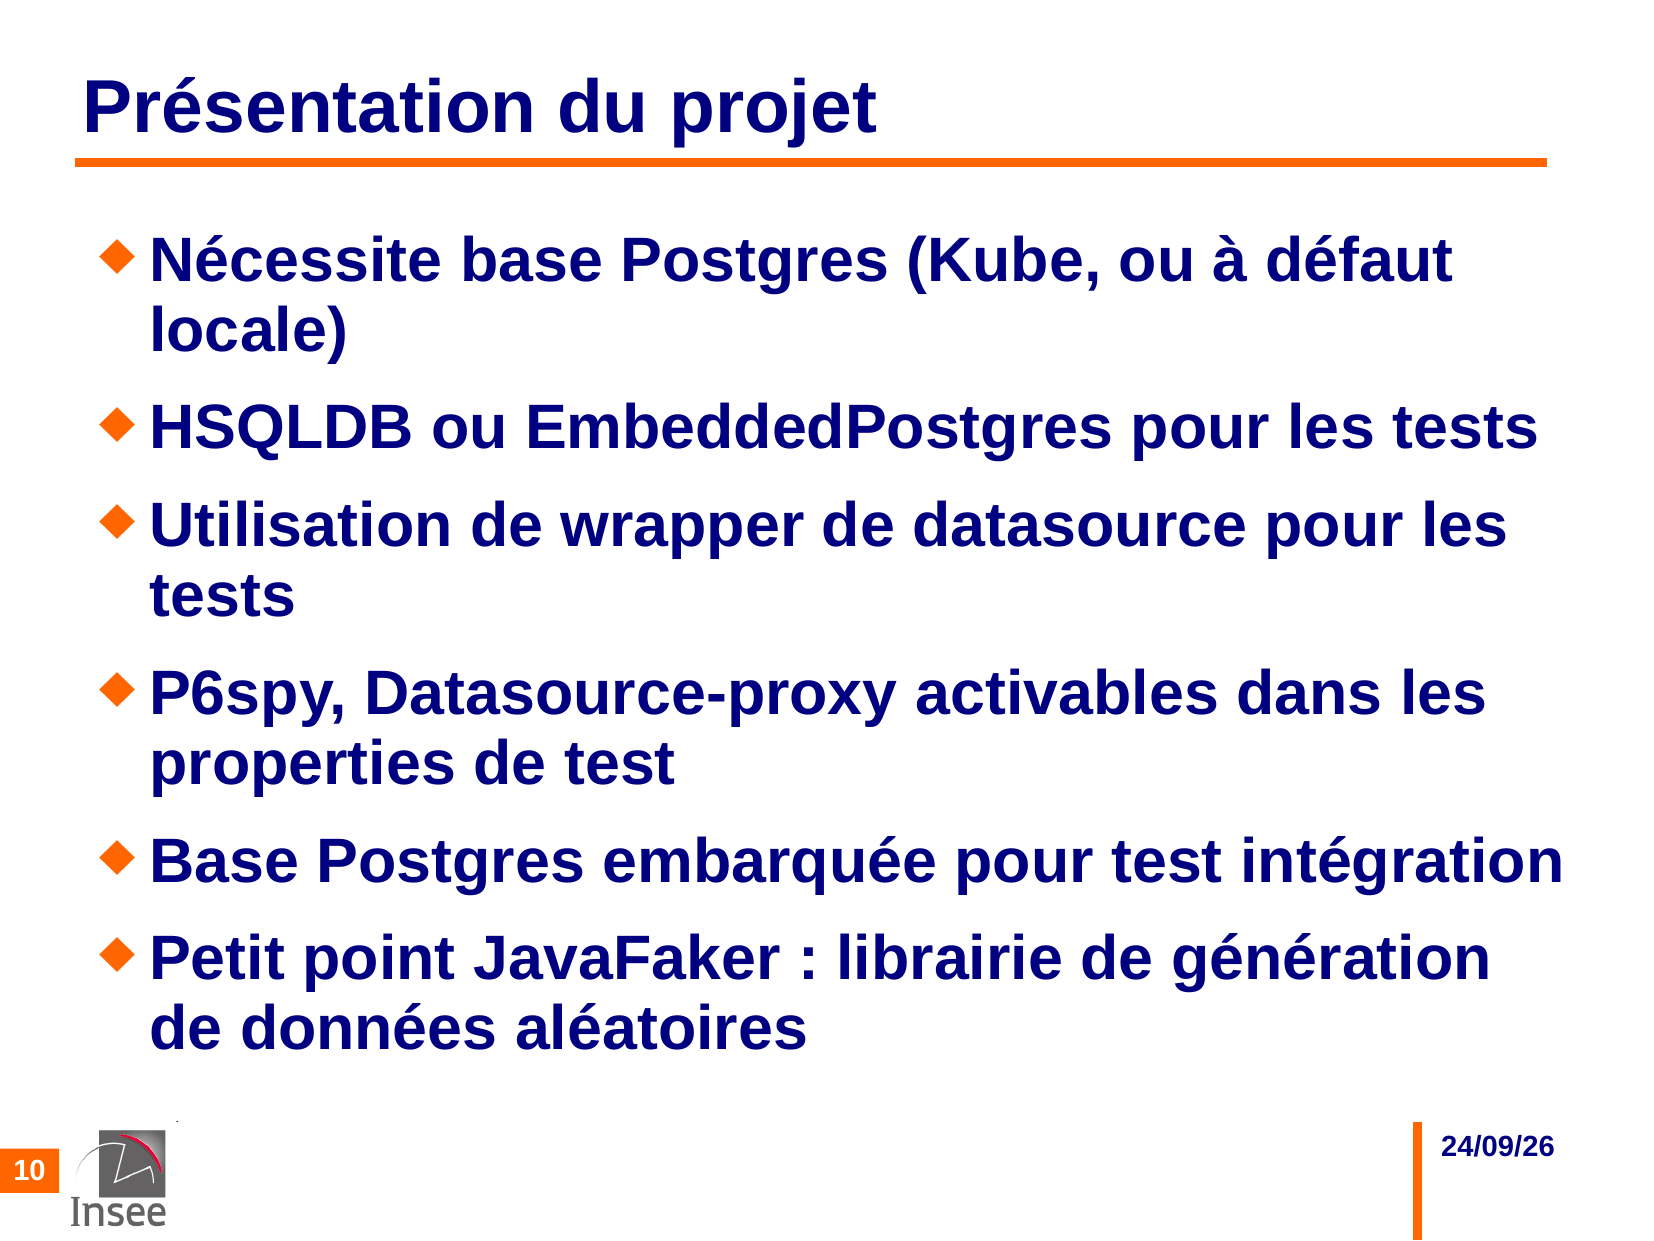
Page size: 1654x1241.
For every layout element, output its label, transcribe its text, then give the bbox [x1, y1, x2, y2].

title Présentation du projet [82, 49, 1619, 163]
picture [62, 1121, 178, 1241]
list Nécessite base Postgres (Kube, ou à défaut locale) HSQLDB ou EmbeddedPostgres pour les tests Utilisation de wrapper de datasource pour les tests P6spy, Datasource-proxy activables dans les properties de test Base Postgres embarquée pour test intégration Petit point JavaFaker : librairie de génération de données aléatoires [82, 224, 1571, 1075]
